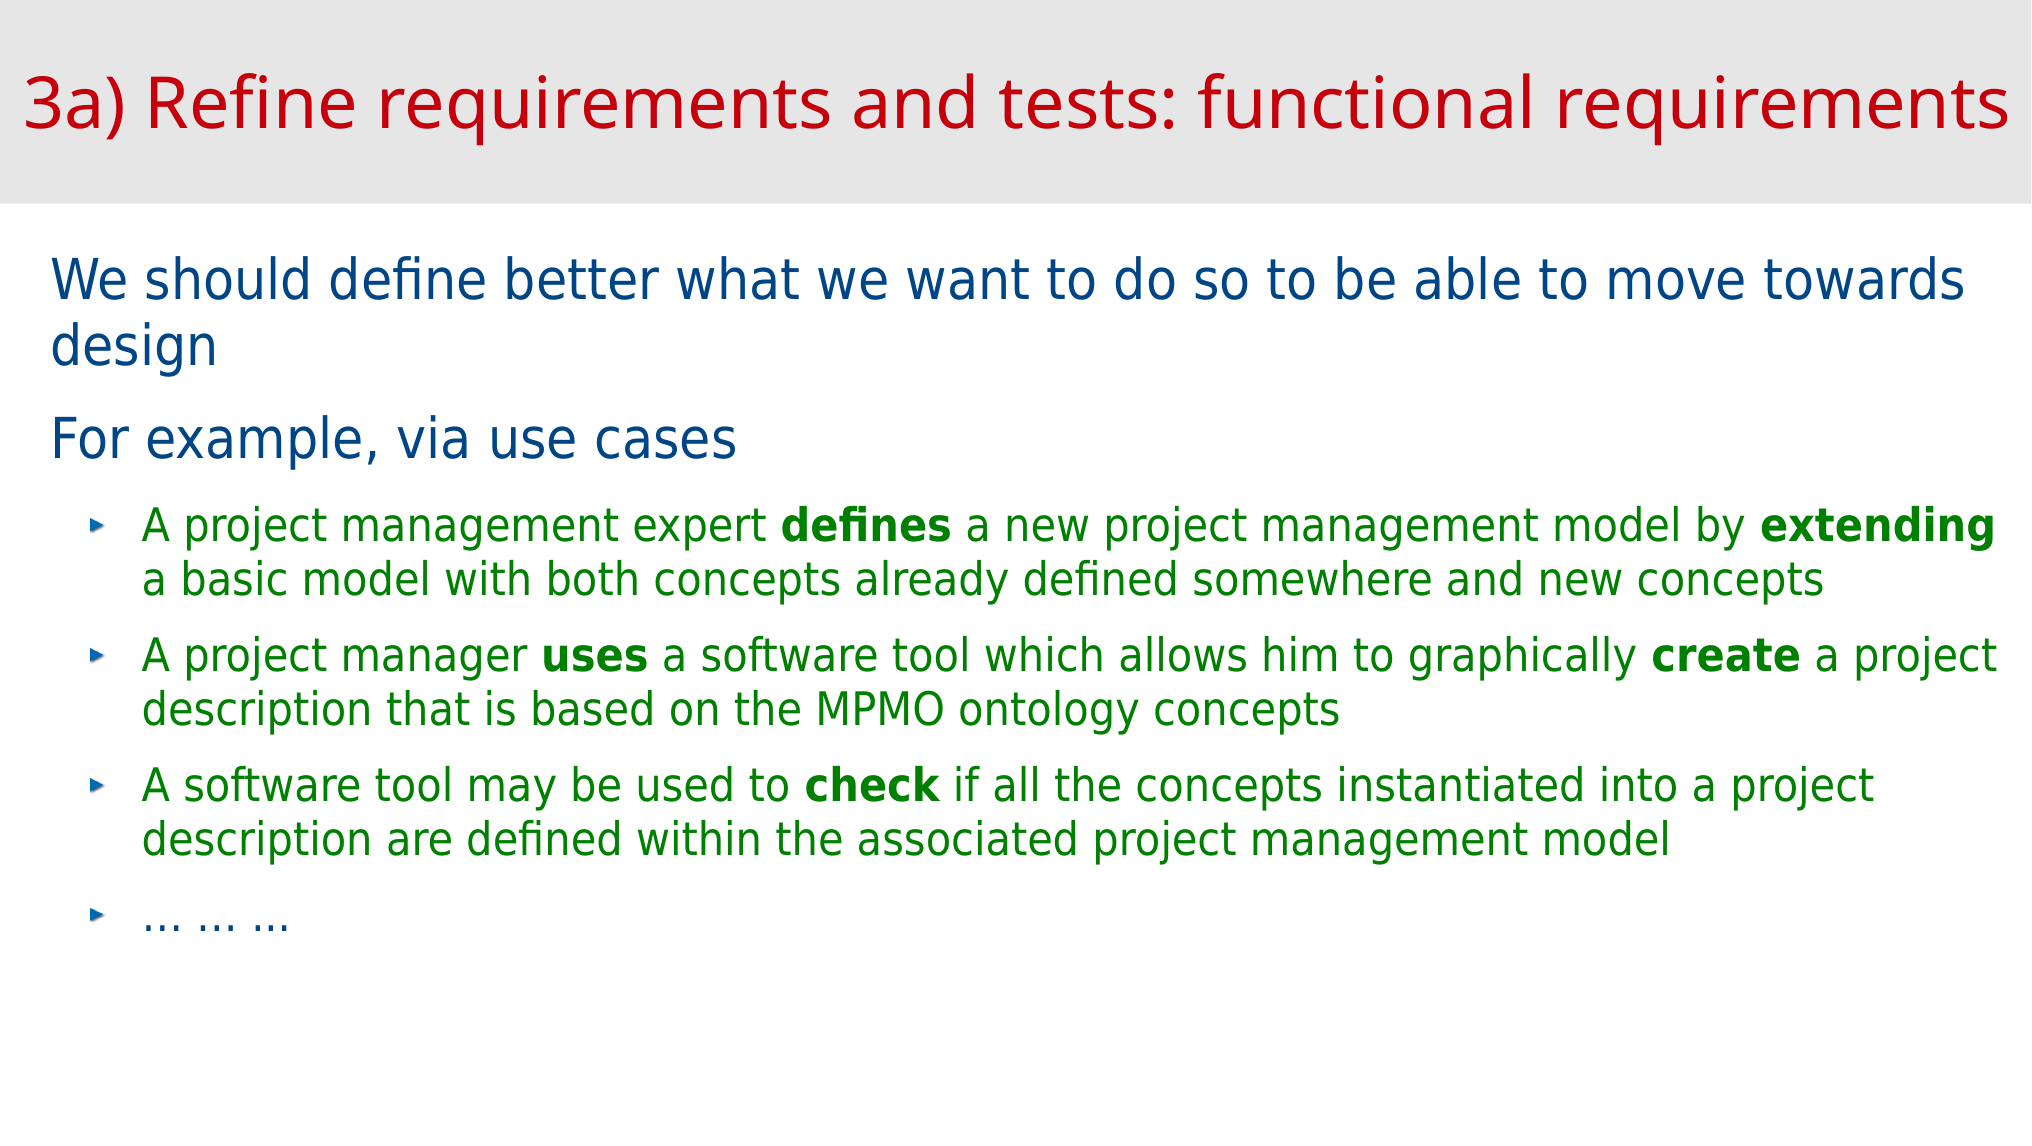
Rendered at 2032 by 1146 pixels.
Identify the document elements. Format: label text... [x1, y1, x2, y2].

list We should define better what we want to do so to be able to move towards design For example, via use cases A project management expert defines a new project management model by extending a basic model with both concepts already defined somewhere and new concepts A project manager uses a software tool which allows him to graphically create a project description that is based on the MPMO ontology concepts A software tool may be used to check if all the concepts instantiated into a project description are defined within the associated project management model … … ... [0, 247, 2032, 1099]
title 3a) Refine requirements and tests: functional requirements [0, 0, 2032, 204]
